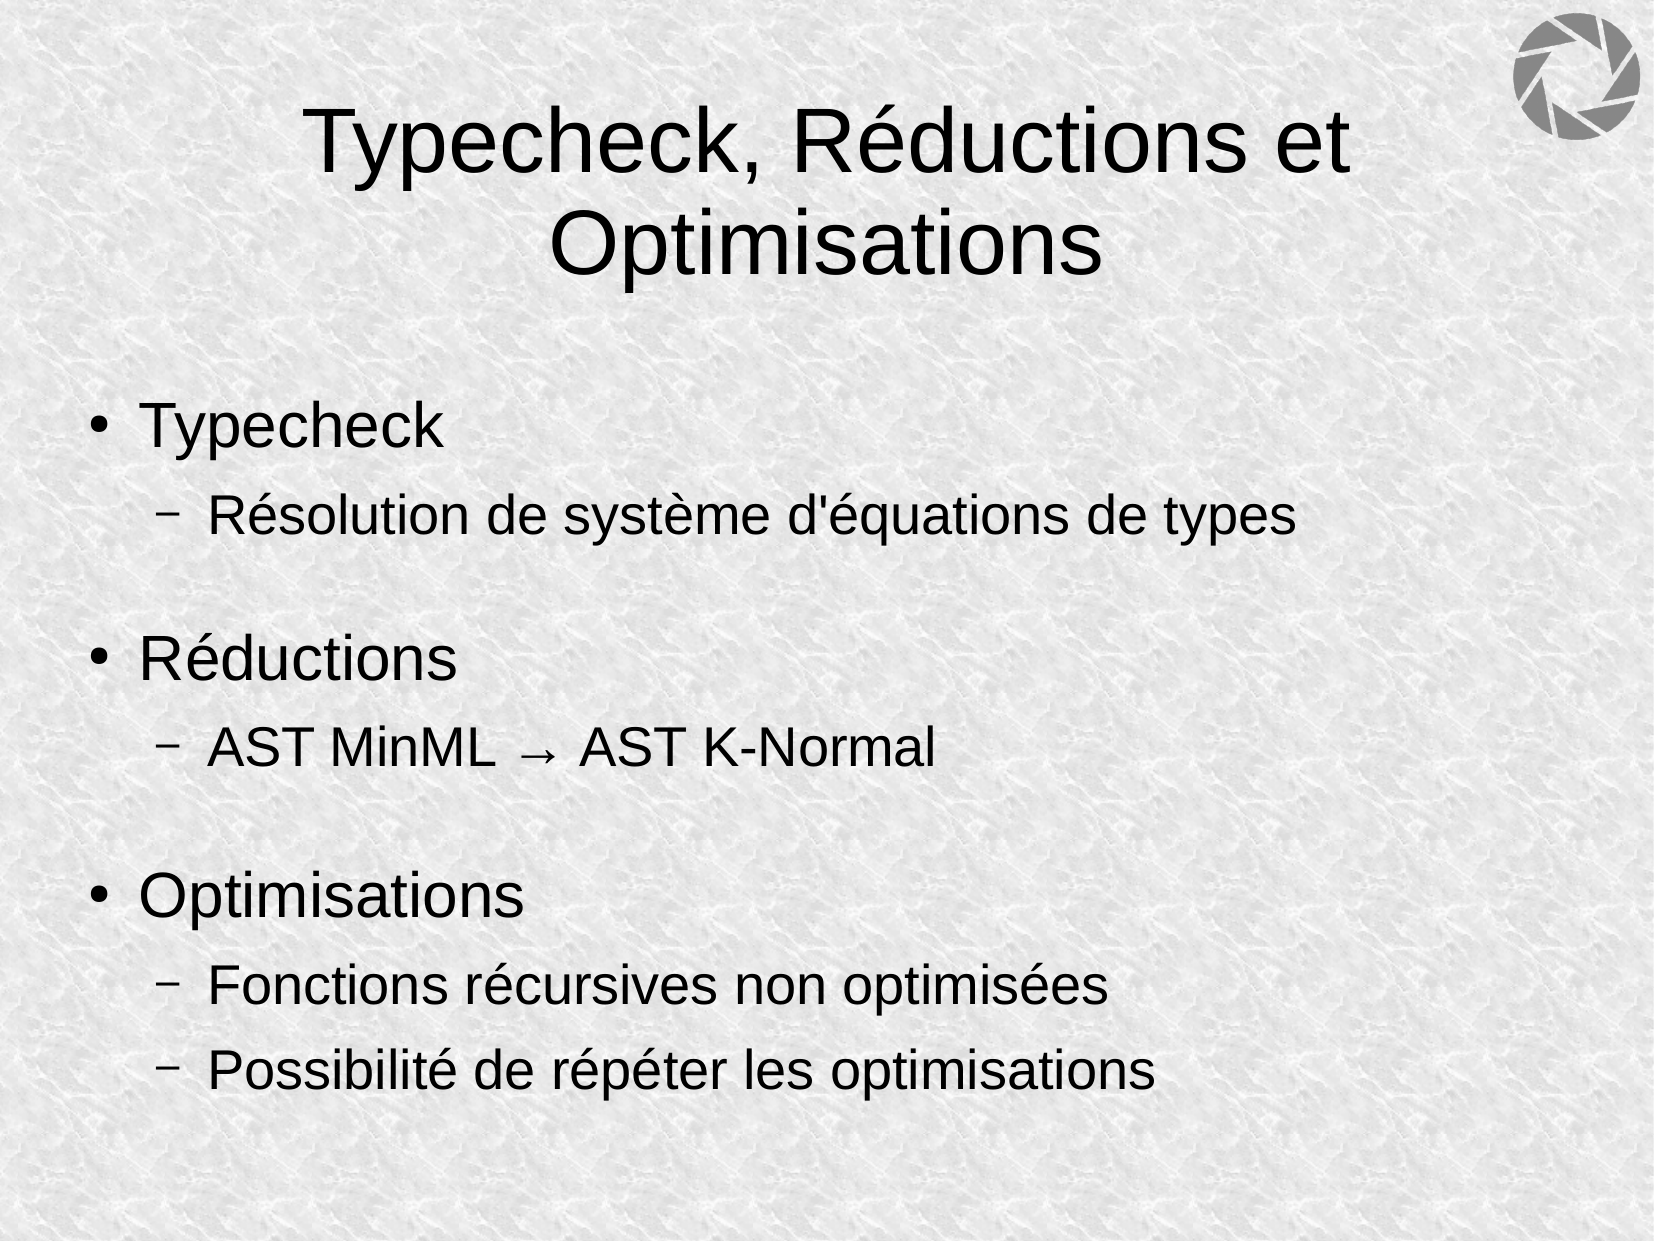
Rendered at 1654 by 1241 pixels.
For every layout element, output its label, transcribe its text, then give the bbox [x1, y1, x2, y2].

title Typecheck, Réductions et Optimisations [82, 88, 1571, 296]
picture [0, 0, 1654, 1241]
list Typecheck Résolution de système d'équations de types Réductions AST MinML → AST K-Normal Optimisations Fonctions récursives non optimisées Possibilité de répéter les optimisations [70, 389, 1560, 1109]
